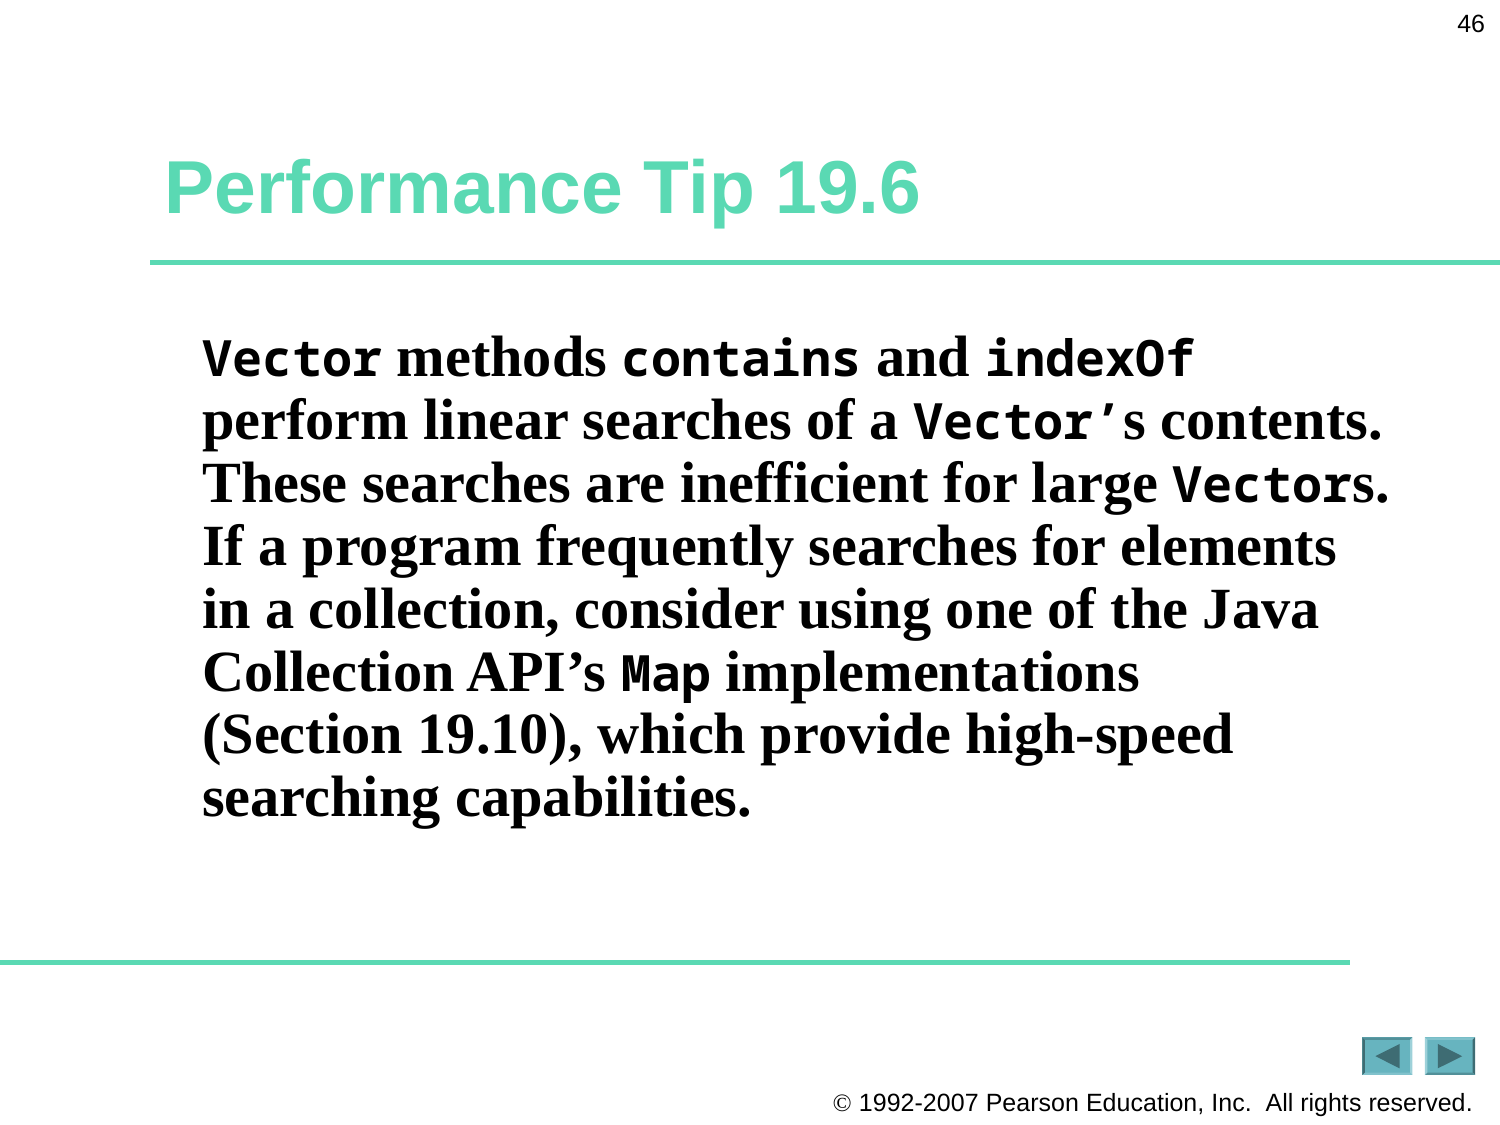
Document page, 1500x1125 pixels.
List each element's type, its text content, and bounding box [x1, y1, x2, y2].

list Vector methods contains and indexOf perform linear searches of a Vector’s contents. These searches are inefficient for large Vectors. If a program frequently searches for elements in a collection, consider using one of the Java Collection API’s Map implementations (Section 19.10), which provide high-speed searching capabilities. [187, 318, 1413, 838]
title Performance Tip 19.6 [149, 112, 1425, 263]
text_box <number> [1149, 0, 1500, 79]
